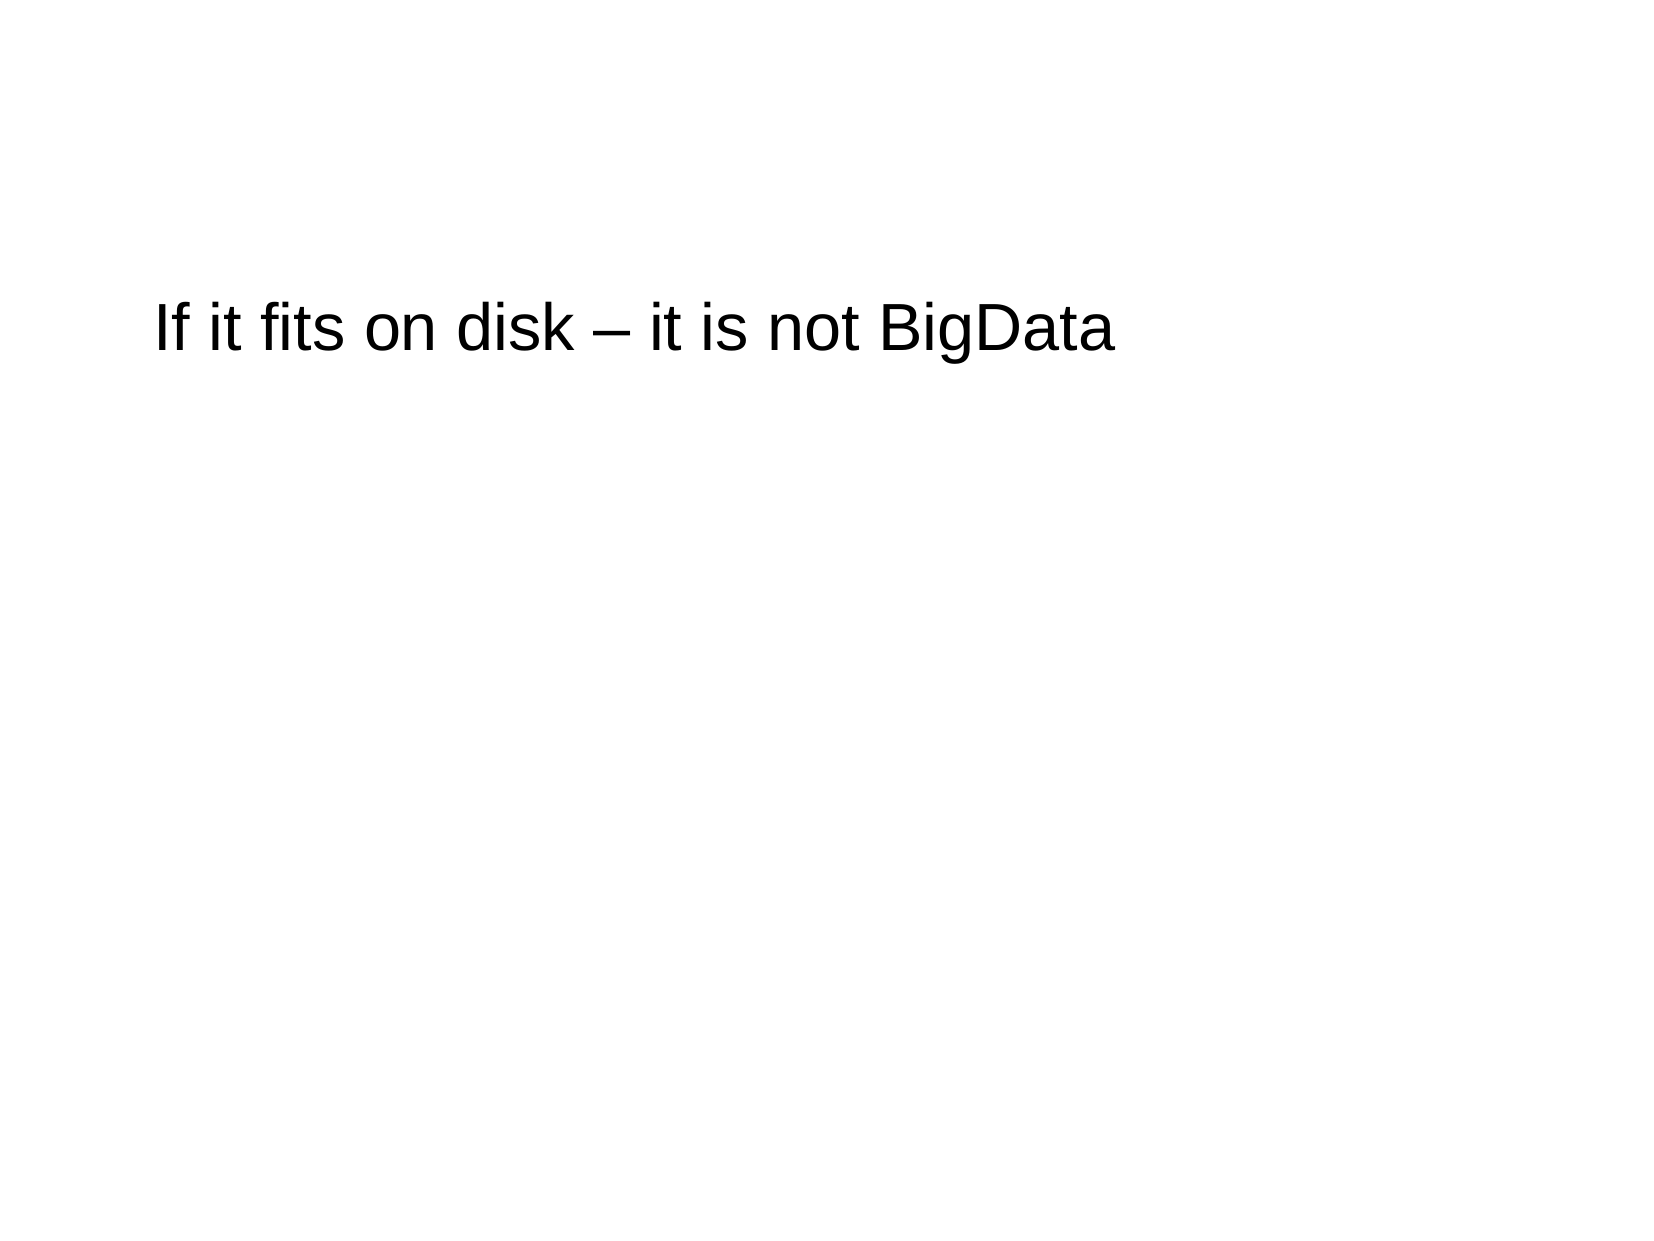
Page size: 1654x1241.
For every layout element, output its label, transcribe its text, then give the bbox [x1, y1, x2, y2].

list If it fits on disk – it is not BigData [82, 290, 1571, 1109]
